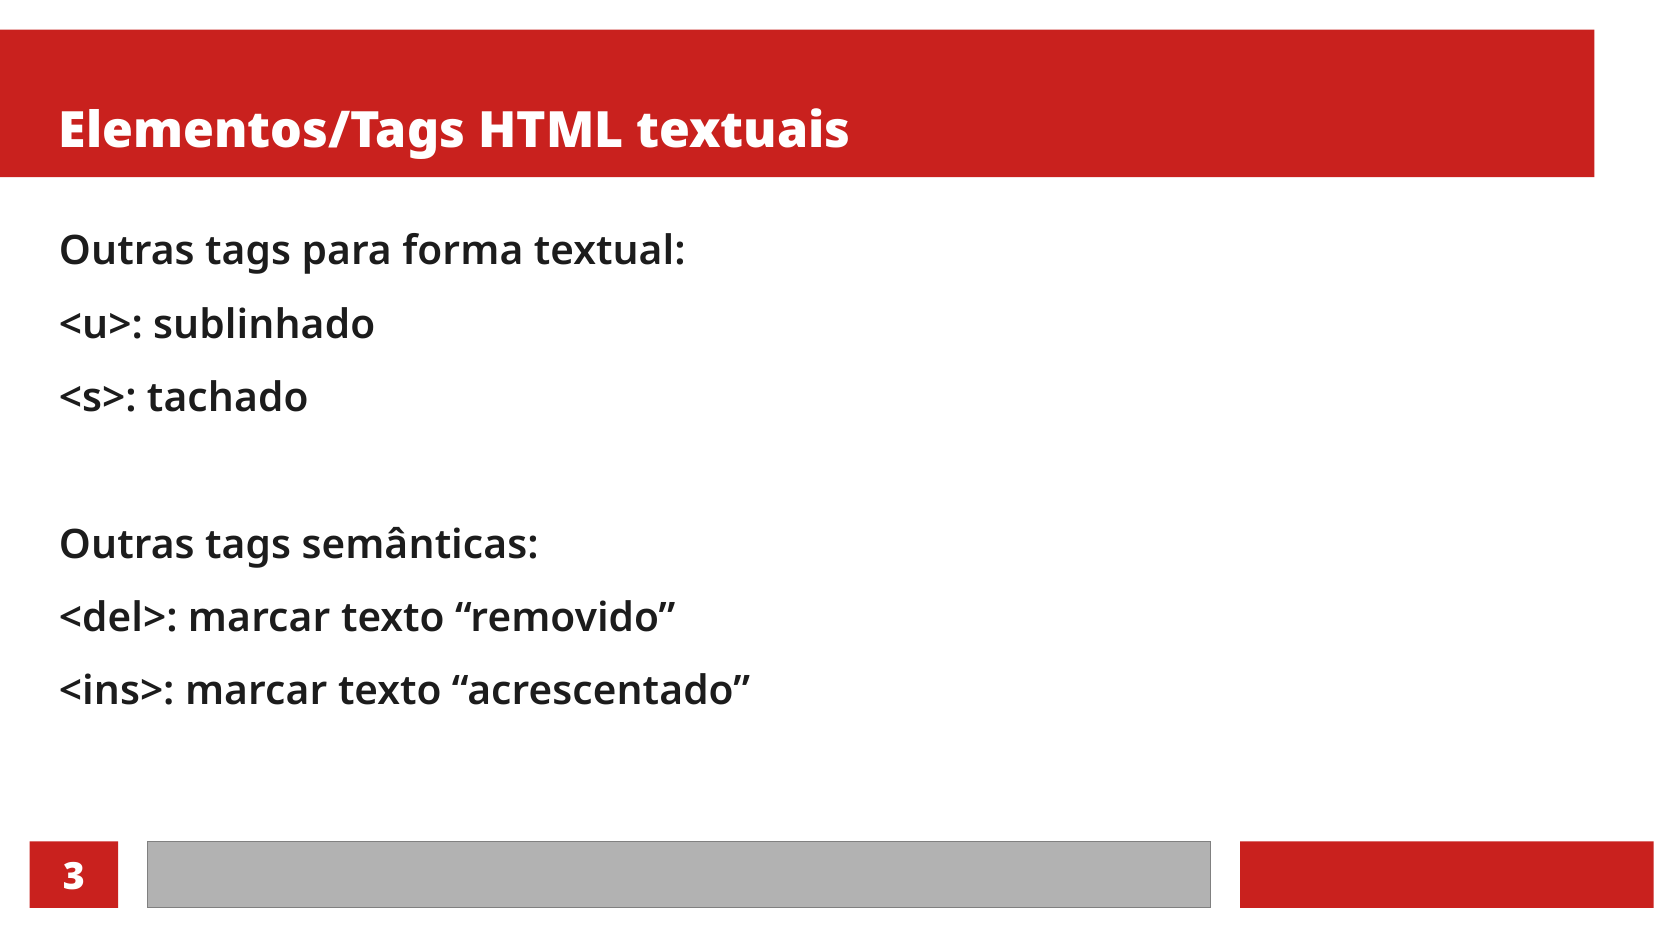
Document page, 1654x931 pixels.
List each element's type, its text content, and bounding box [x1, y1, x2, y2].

list Outras tags para forma textual: <u>: sublinhado <s>: tachado Outras tags semânticas: <del>: marcar texto “removido” <ins>: marcar texto “acrescentado” [59, 221, 1565, 798]
title Elementos/Tags HTML textuais [59, 44, 1595, 163]
